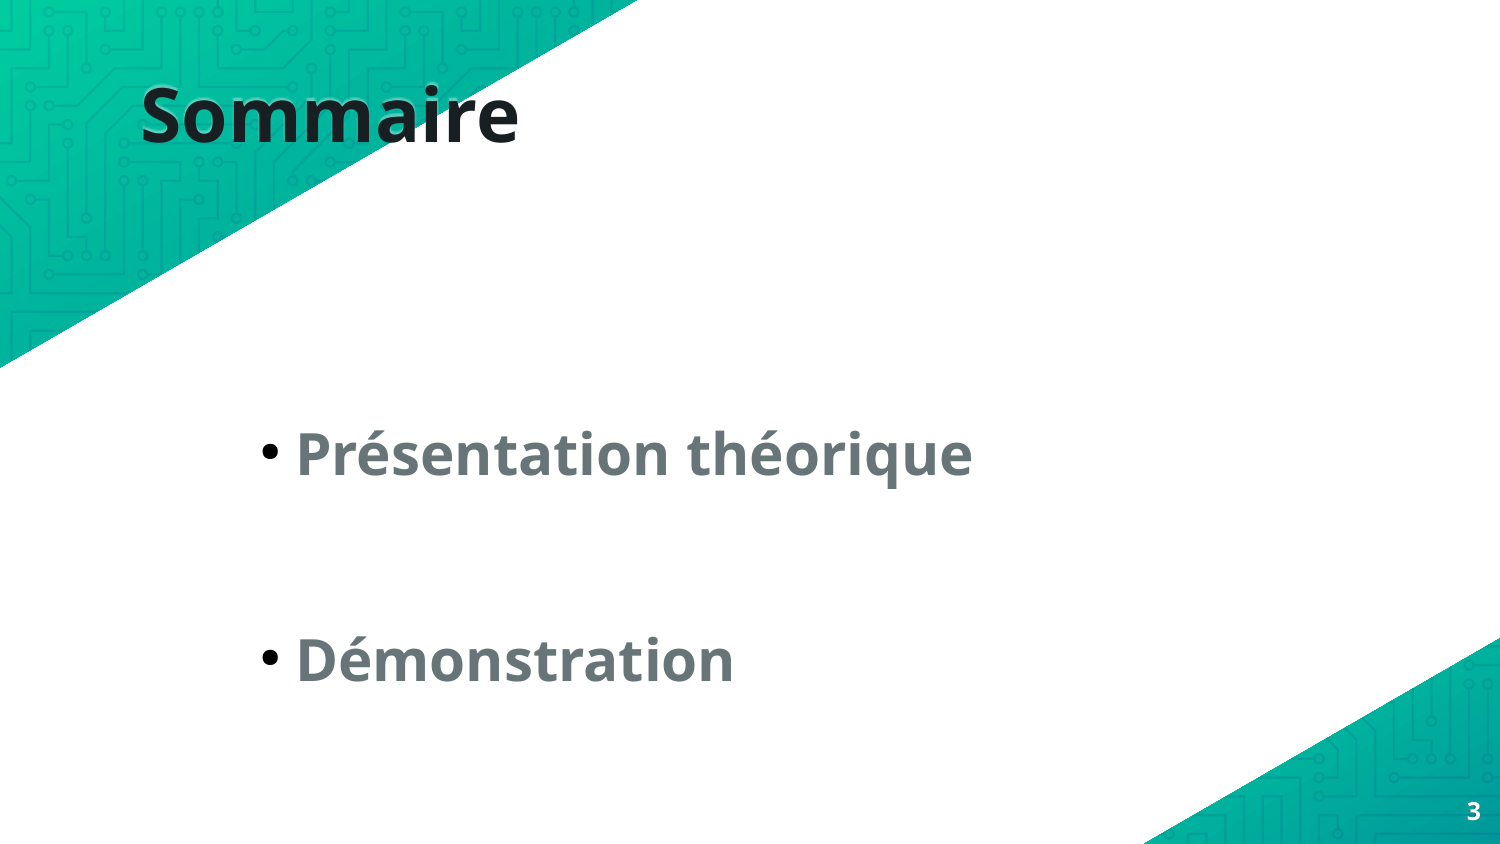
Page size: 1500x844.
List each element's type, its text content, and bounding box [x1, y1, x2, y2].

title Sommaire [140, 78, 1360, 160]
slide_number <number> [1391, 779, 1482, 844]
list Présentation théorique Démonstration [259, 401, 1371, 697]
